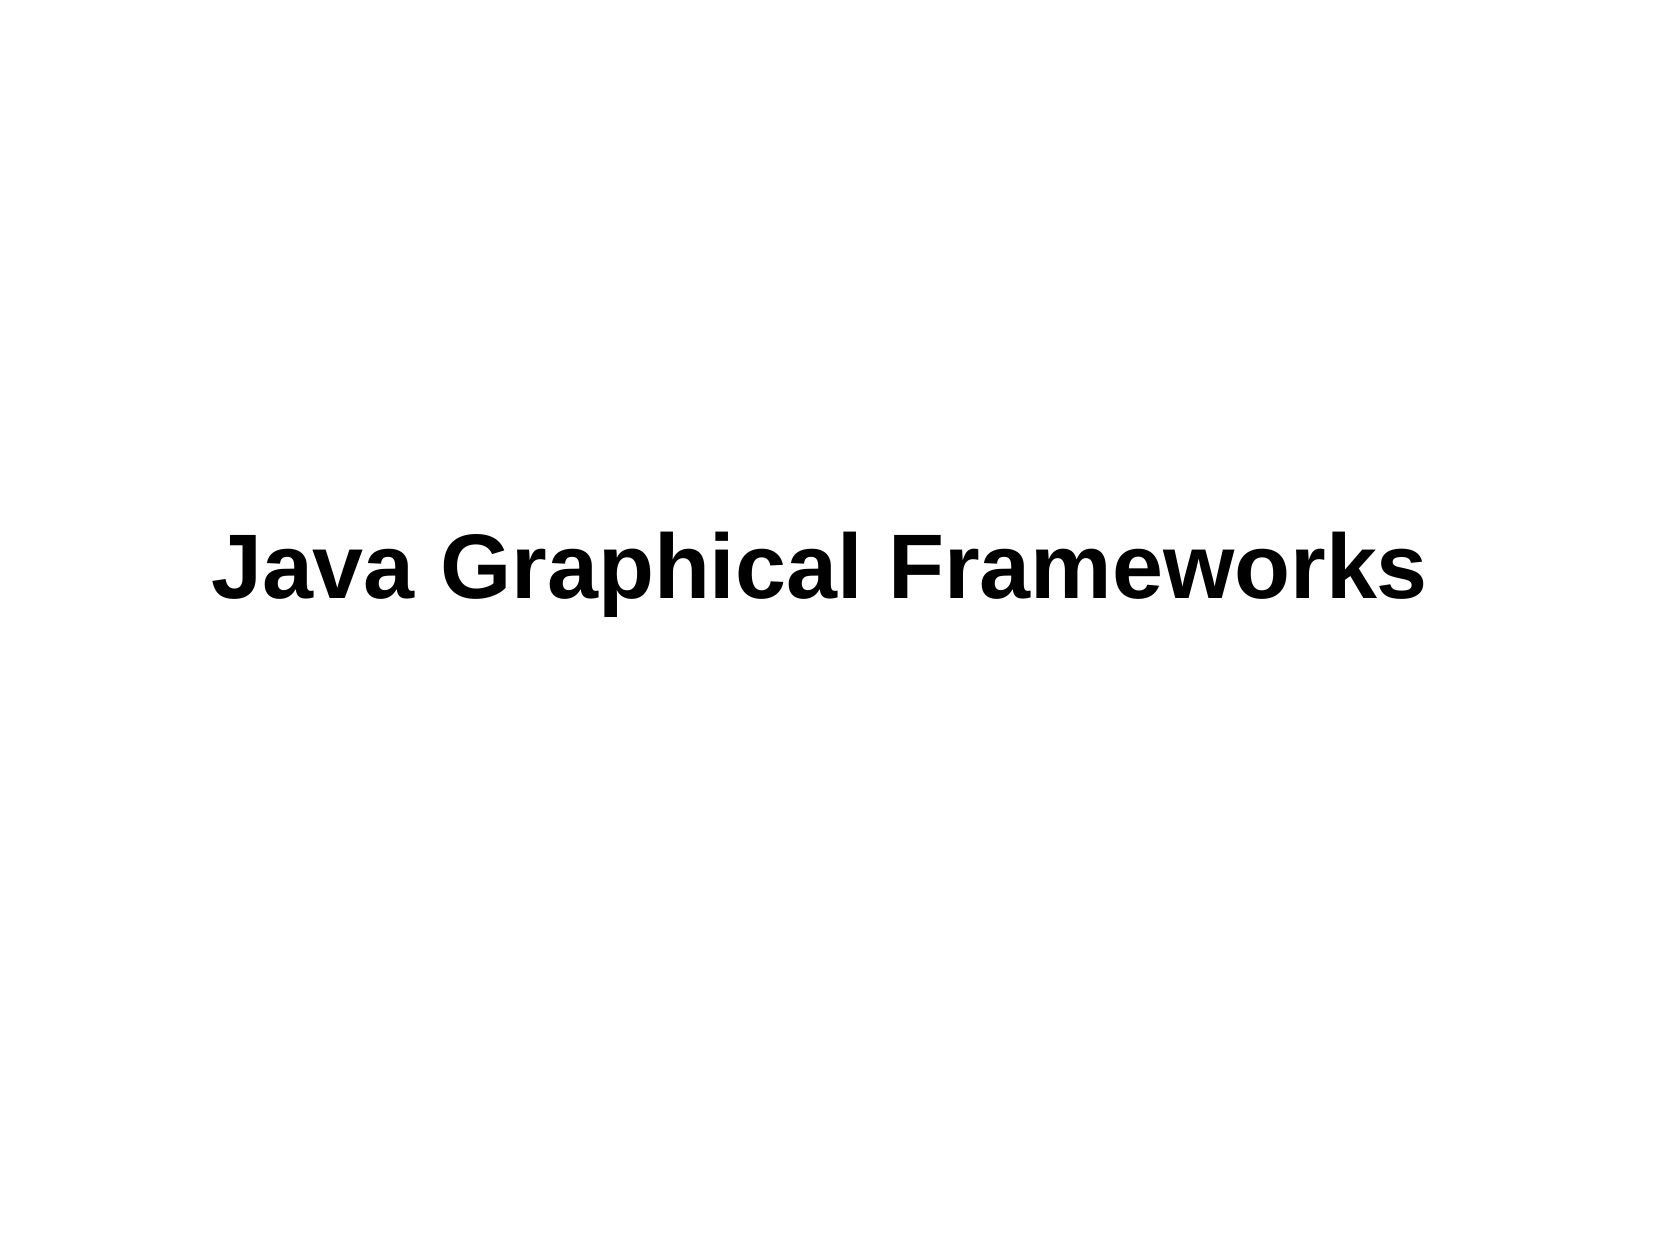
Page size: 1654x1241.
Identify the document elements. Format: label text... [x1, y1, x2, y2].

title Java Graphical Frameworks [76, 493, 1565, 640]
